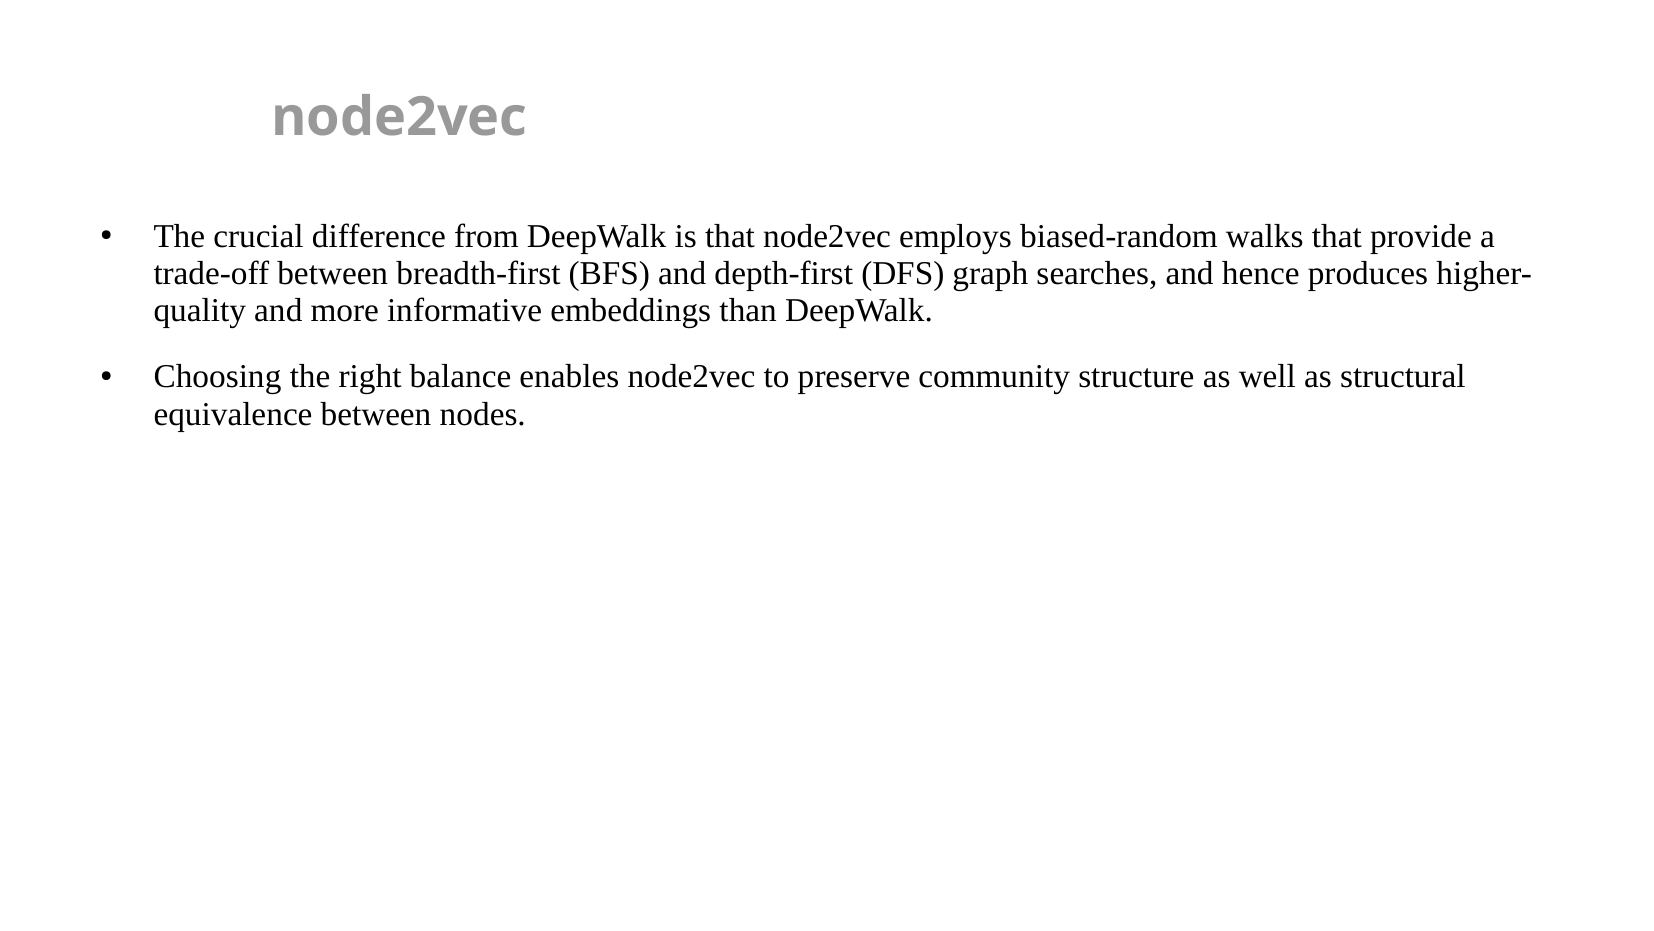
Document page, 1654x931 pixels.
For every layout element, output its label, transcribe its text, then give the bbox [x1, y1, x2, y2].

title node2vec [82, 37, 1571, 193]
list The crucial difference from DeepWalk is that node2vec employs biased-random walks that provide a trade-off between breadth-first (BFS) and depth-first (DFS) graph searches, and hence produces higher-quality and more informative embeddings than DeepWalk. Choosing the right balance enables node2vec to preserve community structure as well as structural equivalence between nodes. [82, 217, 1571, 757]
